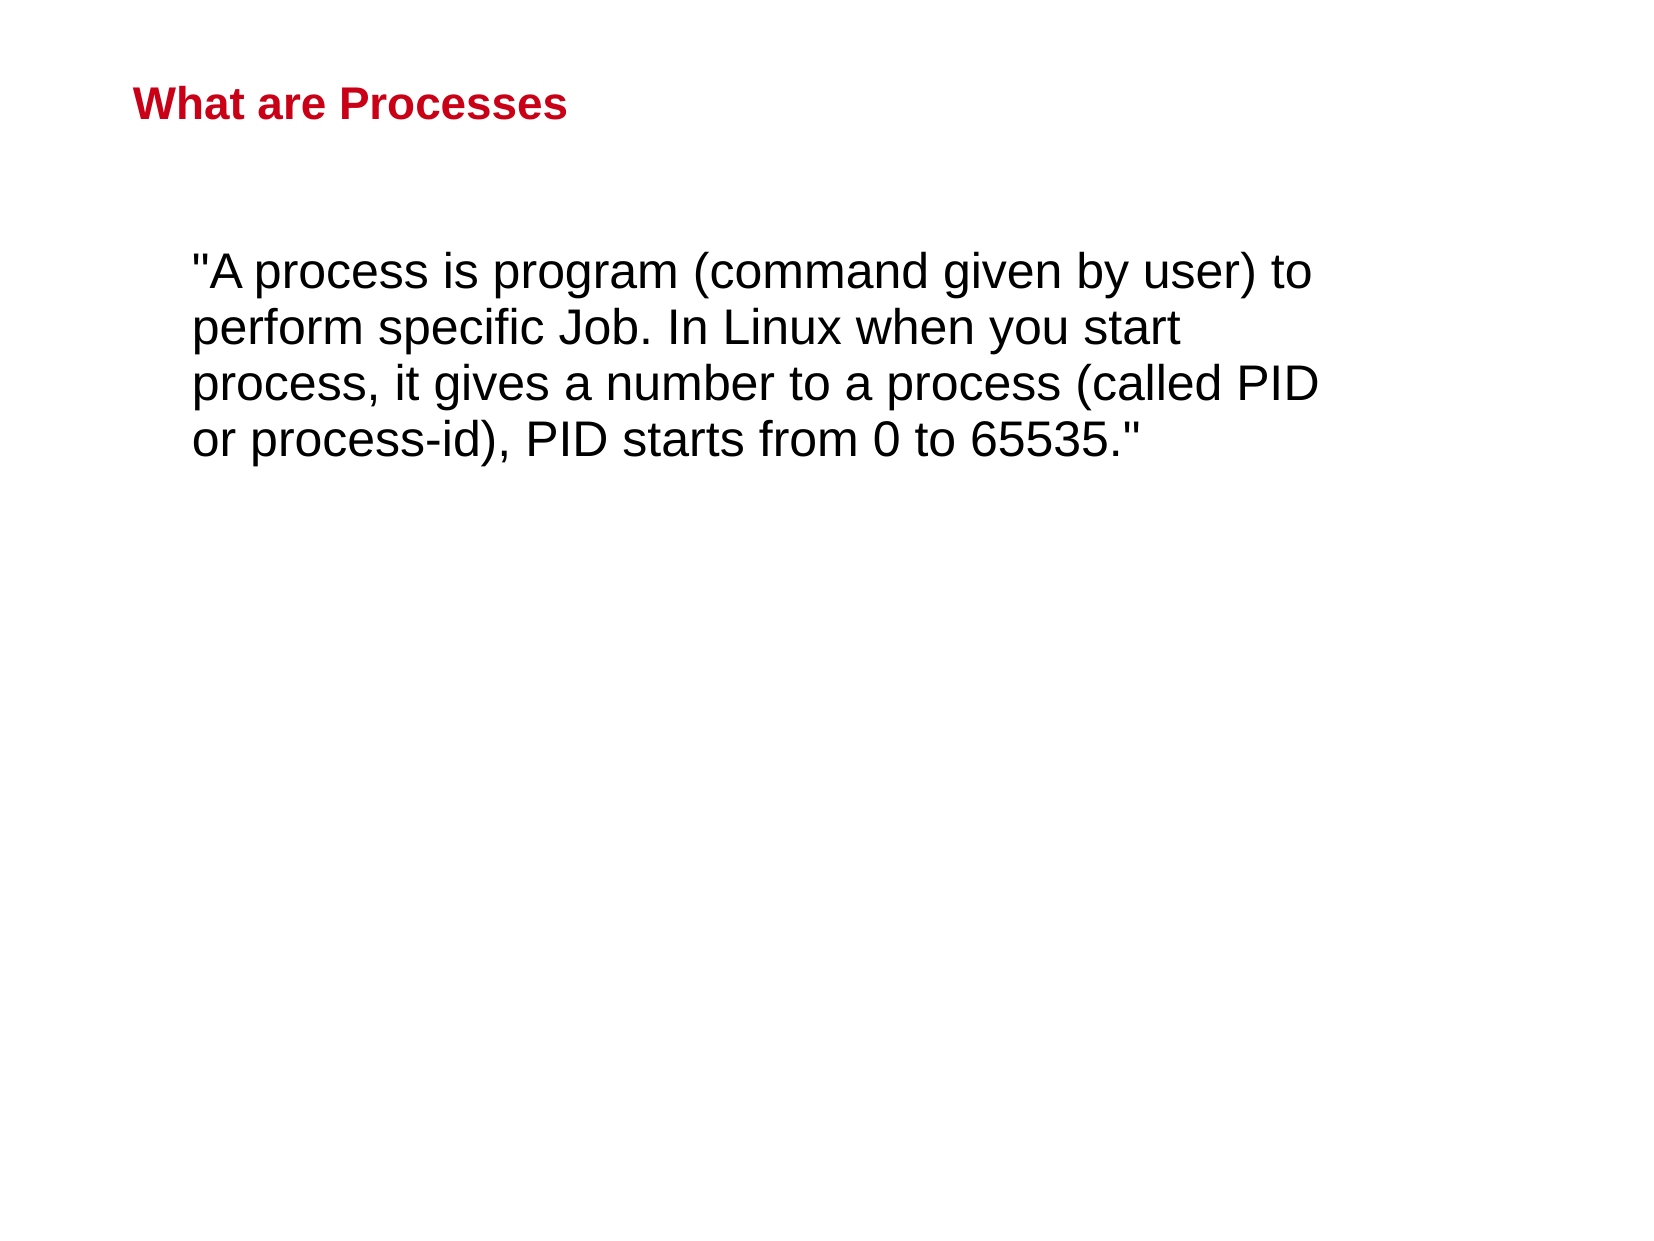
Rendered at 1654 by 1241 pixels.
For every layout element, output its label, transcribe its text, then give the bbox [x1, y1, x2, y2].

text_box What are Processes [118, 70, 730, 207]
text_box "A process is program (command given by user) to perform specific Job. In Linux when you start process, it gives a number to a process (called PID or process-id), PID starts from 0 to 65535." [177, 236, 1359, 475]
